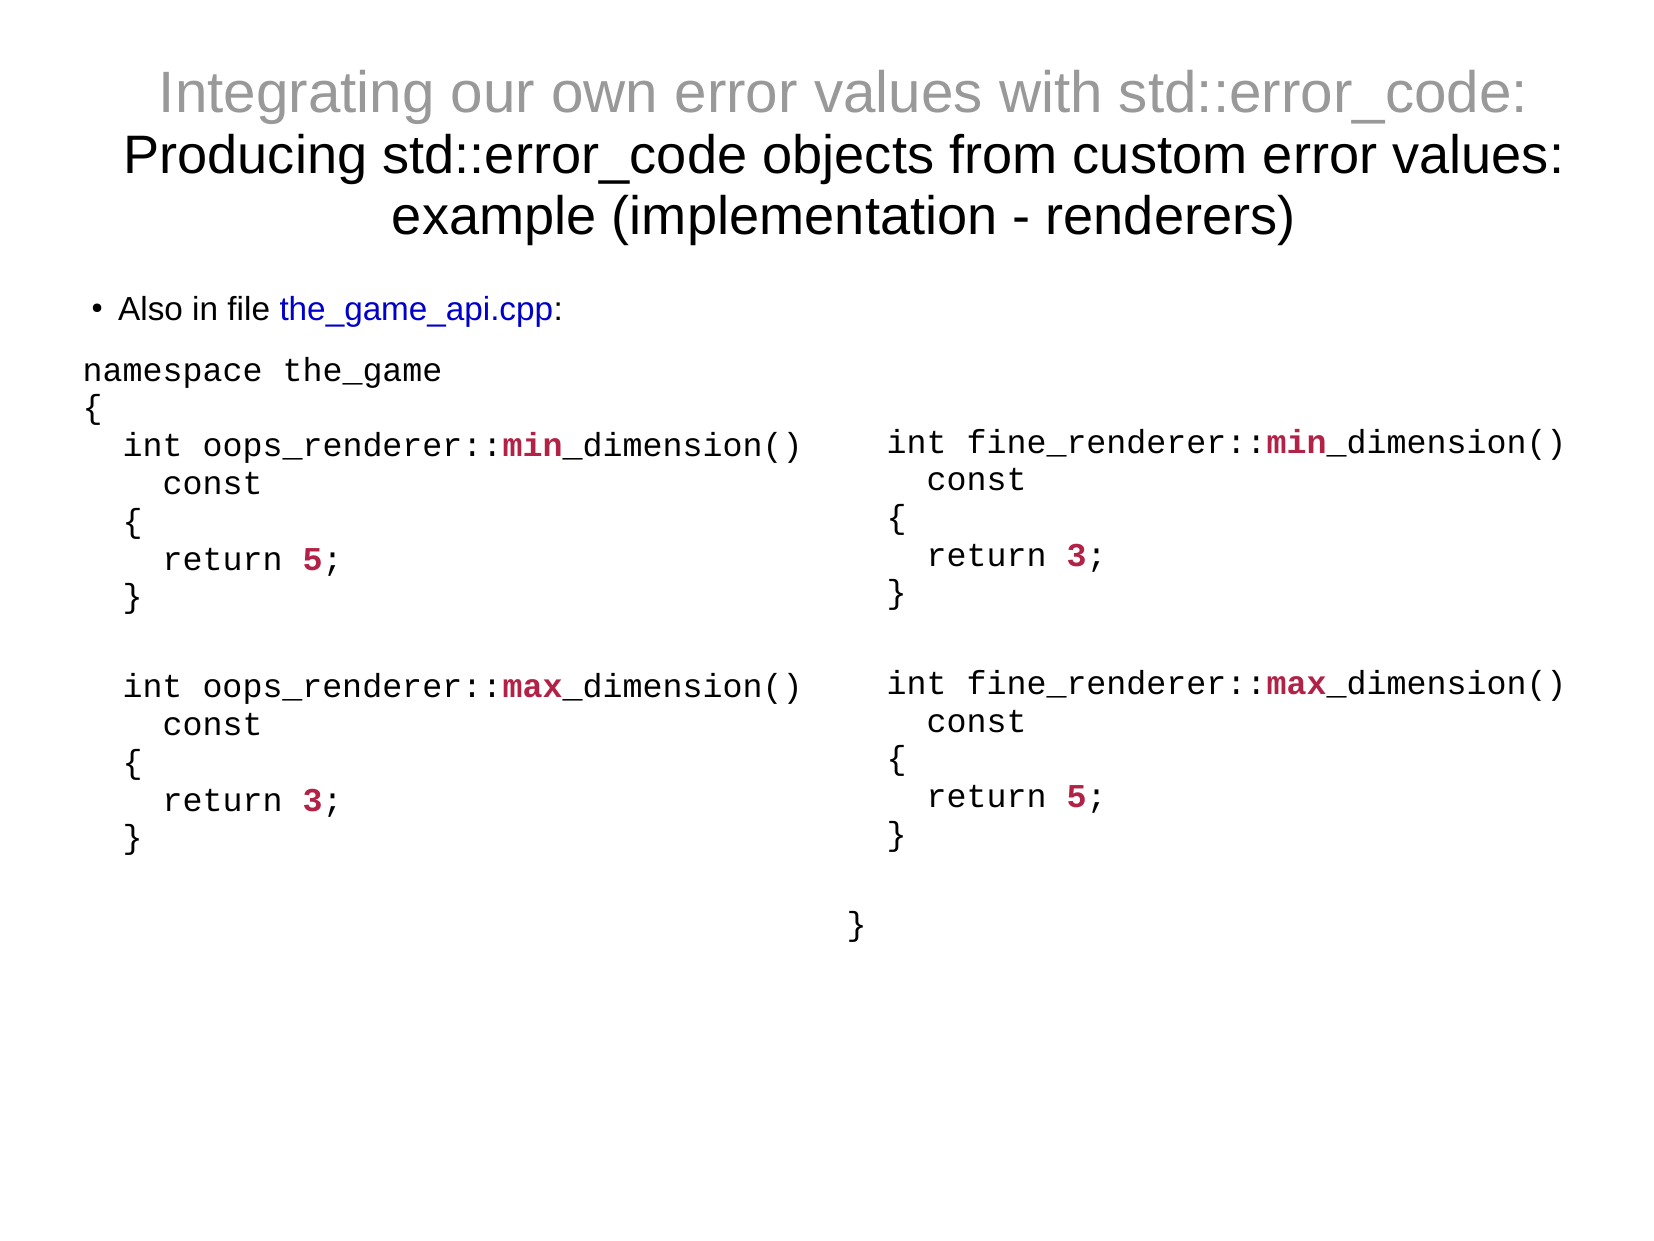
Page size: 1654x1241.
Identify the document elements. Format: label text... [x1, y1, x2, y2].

list Also in file the_game_api.cpp: namespace the_game { int oops_renderer::min_dimension() const { return 5; } int oops_renderer::max_dimension() const { return 3; } [82, 290, 809, 910]
list int fine_renderer::min_dimension() const { return 3; } int fine_renderer::max_dimension() const { return 5; } } [846, 399, 1573, 957]
title Integrating our own error values with std::error_code: Producing std::error_code objects from custom error values: example (implementation - renderers) [82, 49, 1571, 257]
